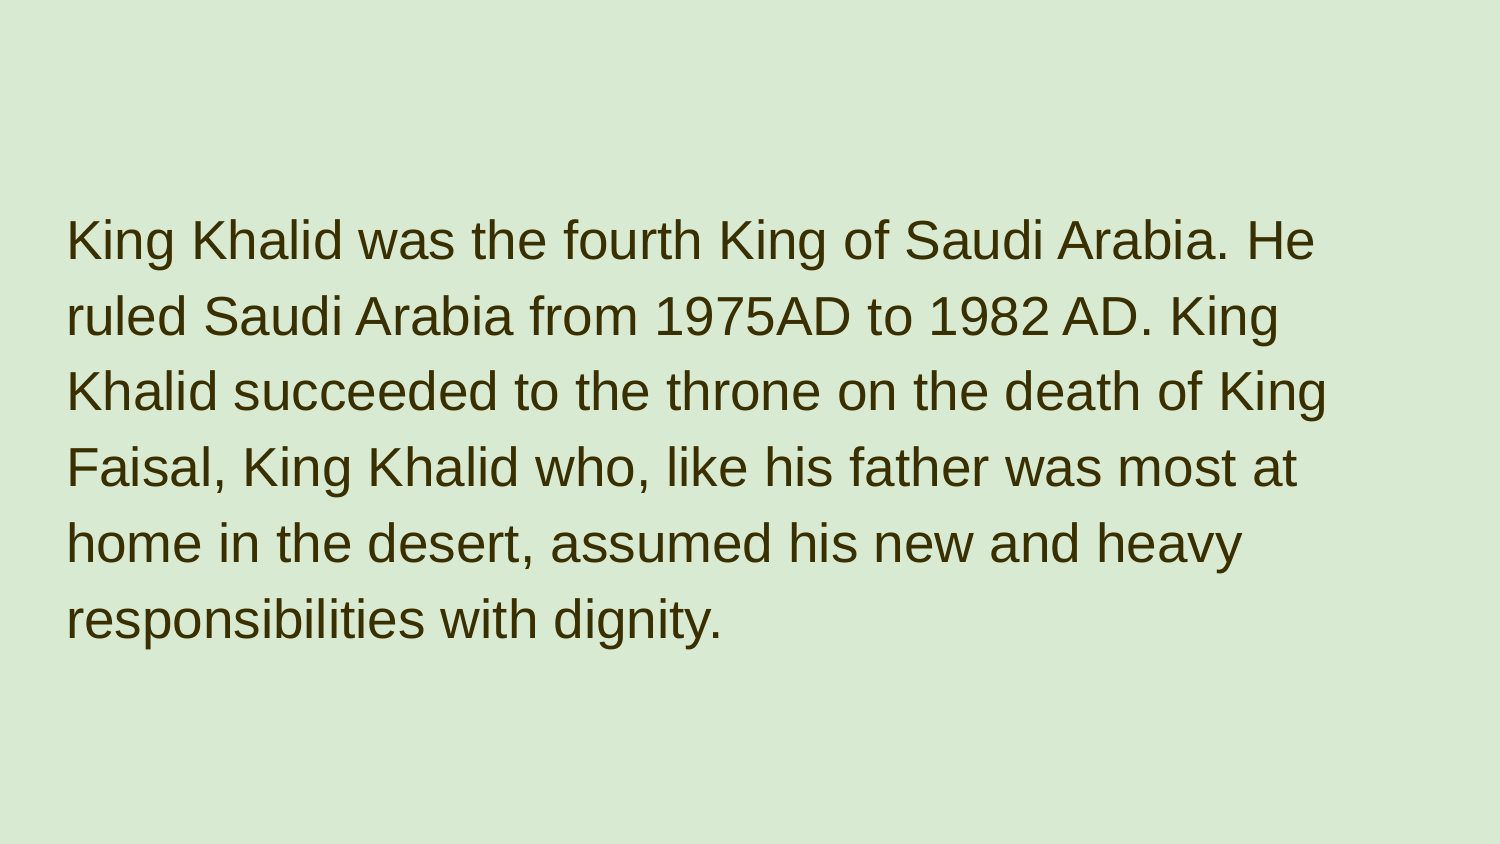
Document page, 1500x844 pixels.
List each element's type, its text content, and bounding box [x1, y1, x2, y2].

title King Khalid was the fourth King of Saudi Arabia. He ruled Saudi Arabia from 1975AD to 1982 AD. King Khalid succeeded to the throne on the death of King Faisal, King Khalid who, like his father was most at home in the desert, assumed his new and heavy responsibilities with dignity. [51, 352, 1449, 491]
